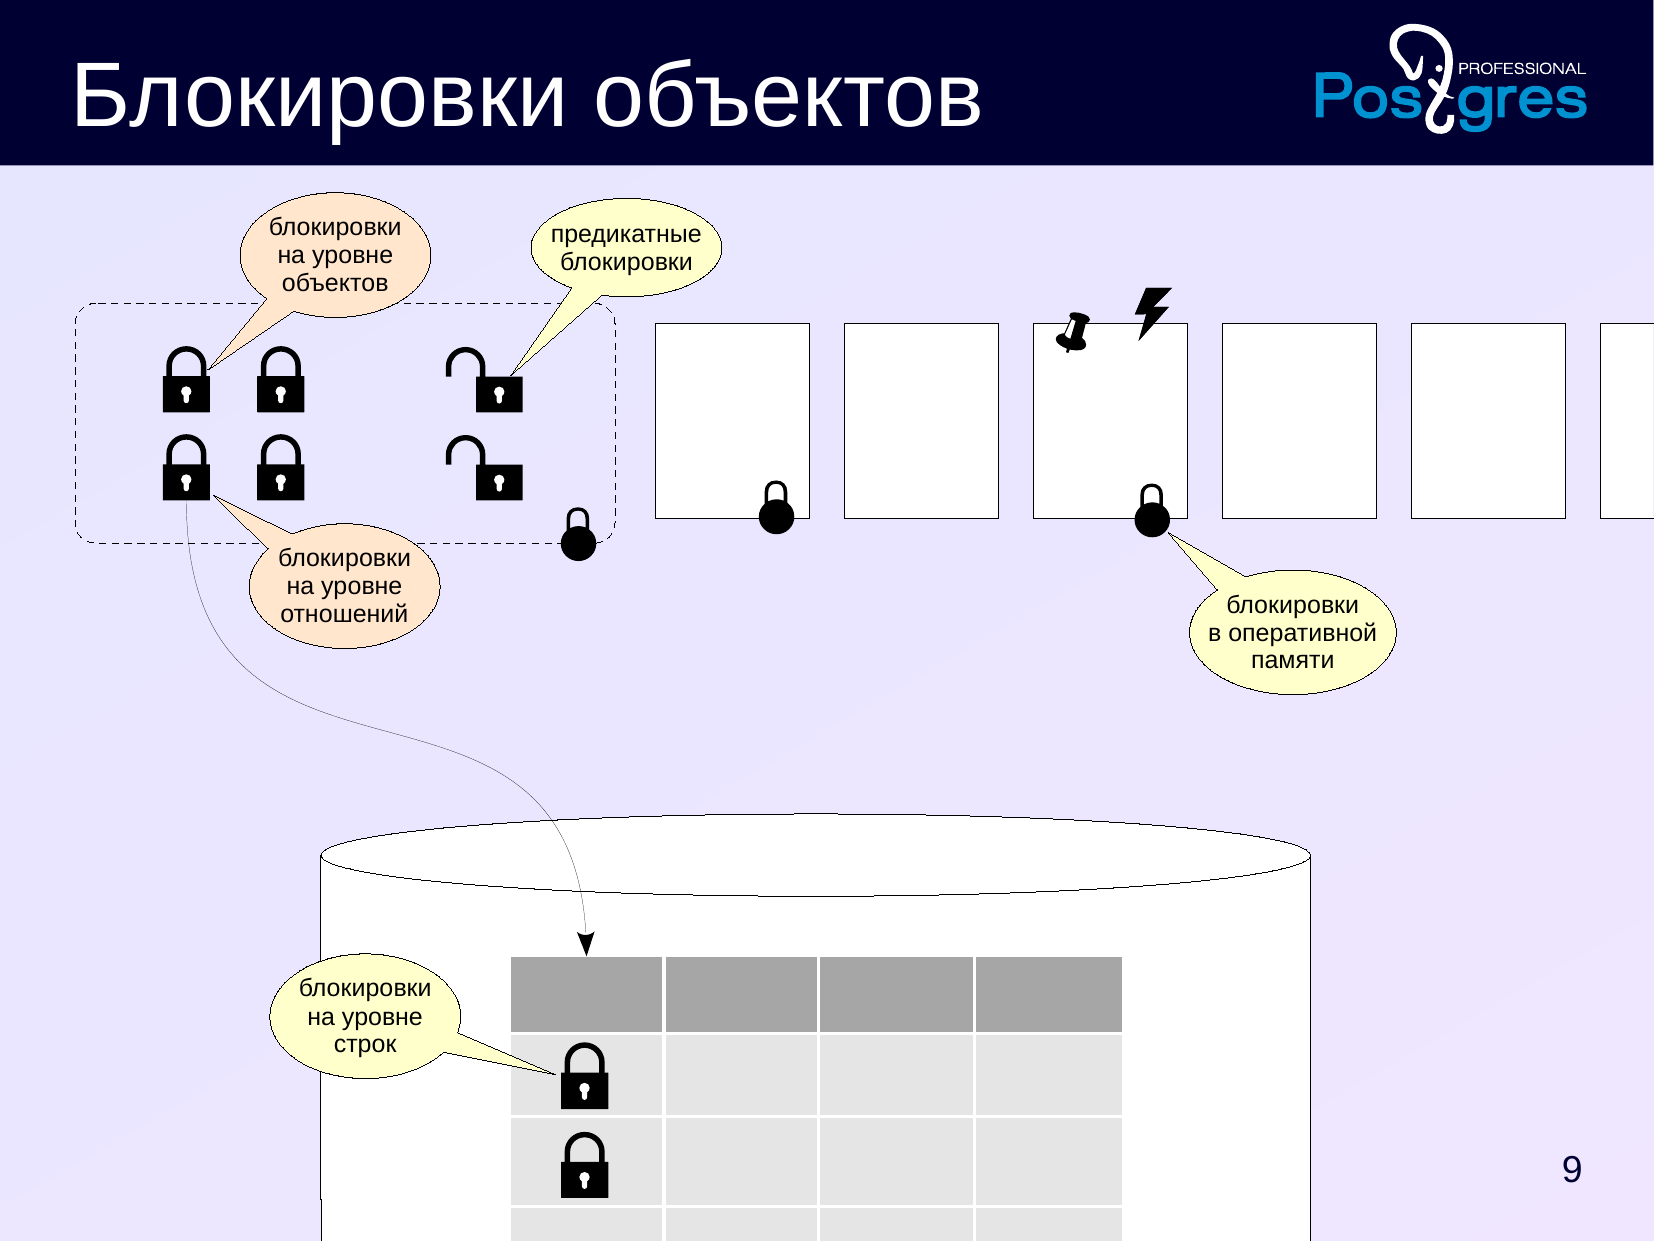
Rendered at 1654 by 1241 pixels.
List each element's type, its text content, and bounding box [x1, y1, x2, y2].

picture [561, 1042, 609, 1110]
text_box предикатные блокировки [510, 198, 722, 376]
text_box [1222, 323, 1377, 519]
text_box [275, 474, 286, 492]
text_box [445, 346, 523, 413]
text_box блокировки на уровне объектов [207, 192, 431, 370]
text_box [181, 474, 192, 492]
text_box блокировки в оперативной памяти [1168, 532, 1397, 695]
text_box [560, 507, 597, 562]
title Блокировки объектов [70, 43, 1241, 147]
text_box блокировки на уровне строк [269, 953, 556, 1079]
text_box [1600, 323, 1654, 519]
text_box [275, 386, 286, 404]
text_box блокировки на уровне отношений [213, 495, 441, 649]
picture [257, 434, 305, 501]
picture [162, 346, 211, 413]
text_box [181, 386, 192, 404]
text_box [445, 435, 523, 501]
picture [561, 1131, 609, 1198]
picture [257, 346, 305, 413]
text_box [320, 813, 1311, 1241]
picture [162, 434, 211, 501]
text_box [1033, 287, 1188, 538]
text_box [844, 323, 999, 519]
text_box [655, 323, 810, 535]
text_box [1411, 323, 1566, 519]
